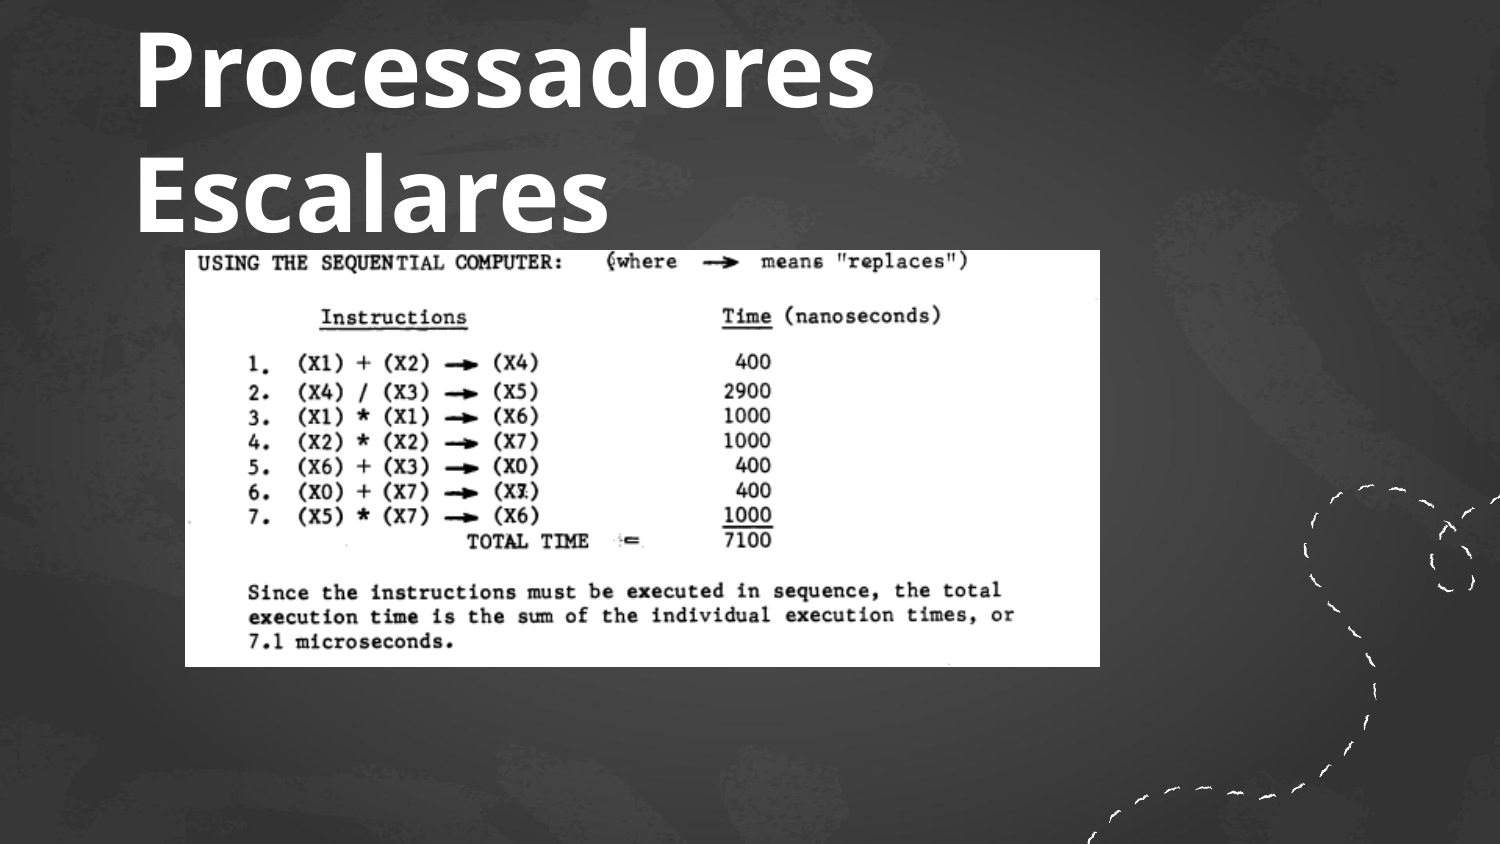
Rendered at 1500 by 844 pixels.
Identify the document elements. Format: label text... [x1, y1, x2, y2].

title Processadores Escalares [116, 88, 1384, 167]
picture [0, 0, 1500, 844]
